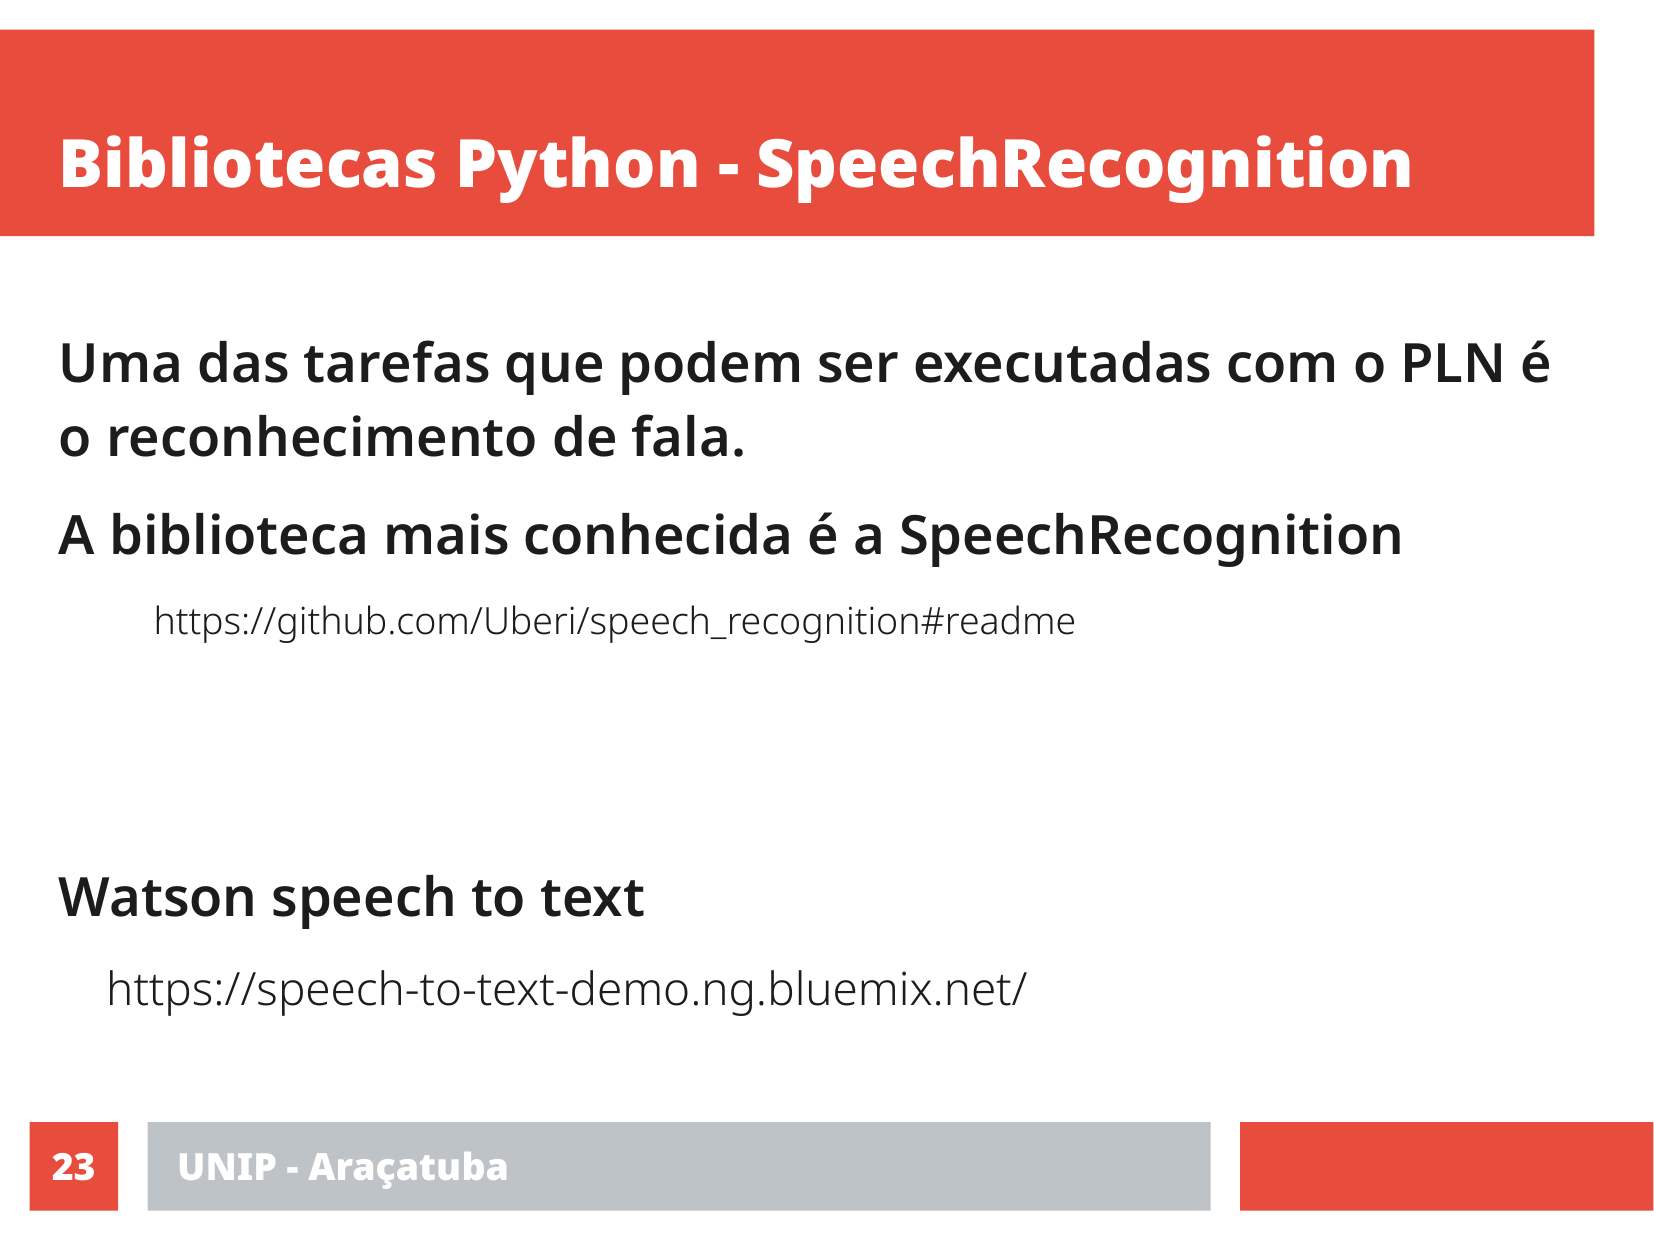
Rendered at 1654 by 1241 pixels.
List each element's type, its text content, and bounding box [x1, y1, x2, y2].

list Uma das tarefas que podem ser executadas com o PLN é o reconhecimento de fala. A biblioteca mais conhecida é a SpeechRecognition https://github.com/Uberi/speech_recognition#readme Watson speech to text https://speech-to-text-demo.ng.bluemix.net/ [59, 324, 1565, 1093]
title Bibliotecas Python - SpeechRecognition [59, 59, 1595, 207]
